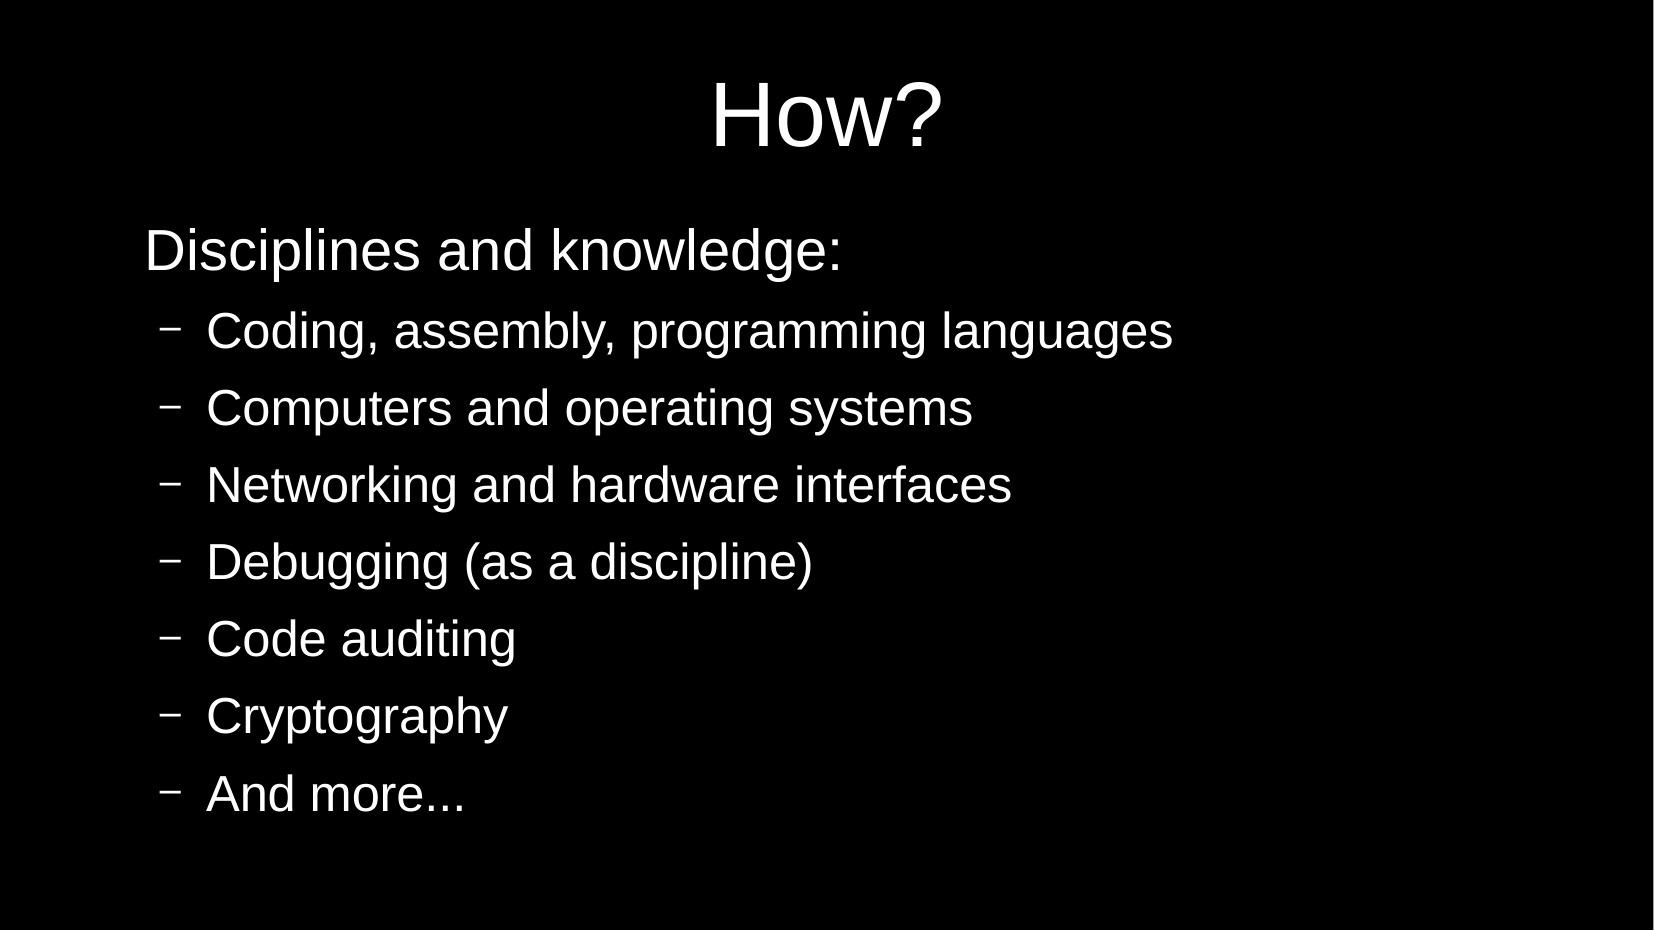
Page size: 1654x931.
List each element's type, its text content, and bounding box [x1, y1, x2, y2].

title How? [82, 37, 1571, 193]
list Disciplines and knowledge: Coding, assembly, programming languages Computers and operating systems Networking and hardware interfaces Debugging (as a discipline) Code auditing Cryptography And more... [82, 217, 1571, 826]
